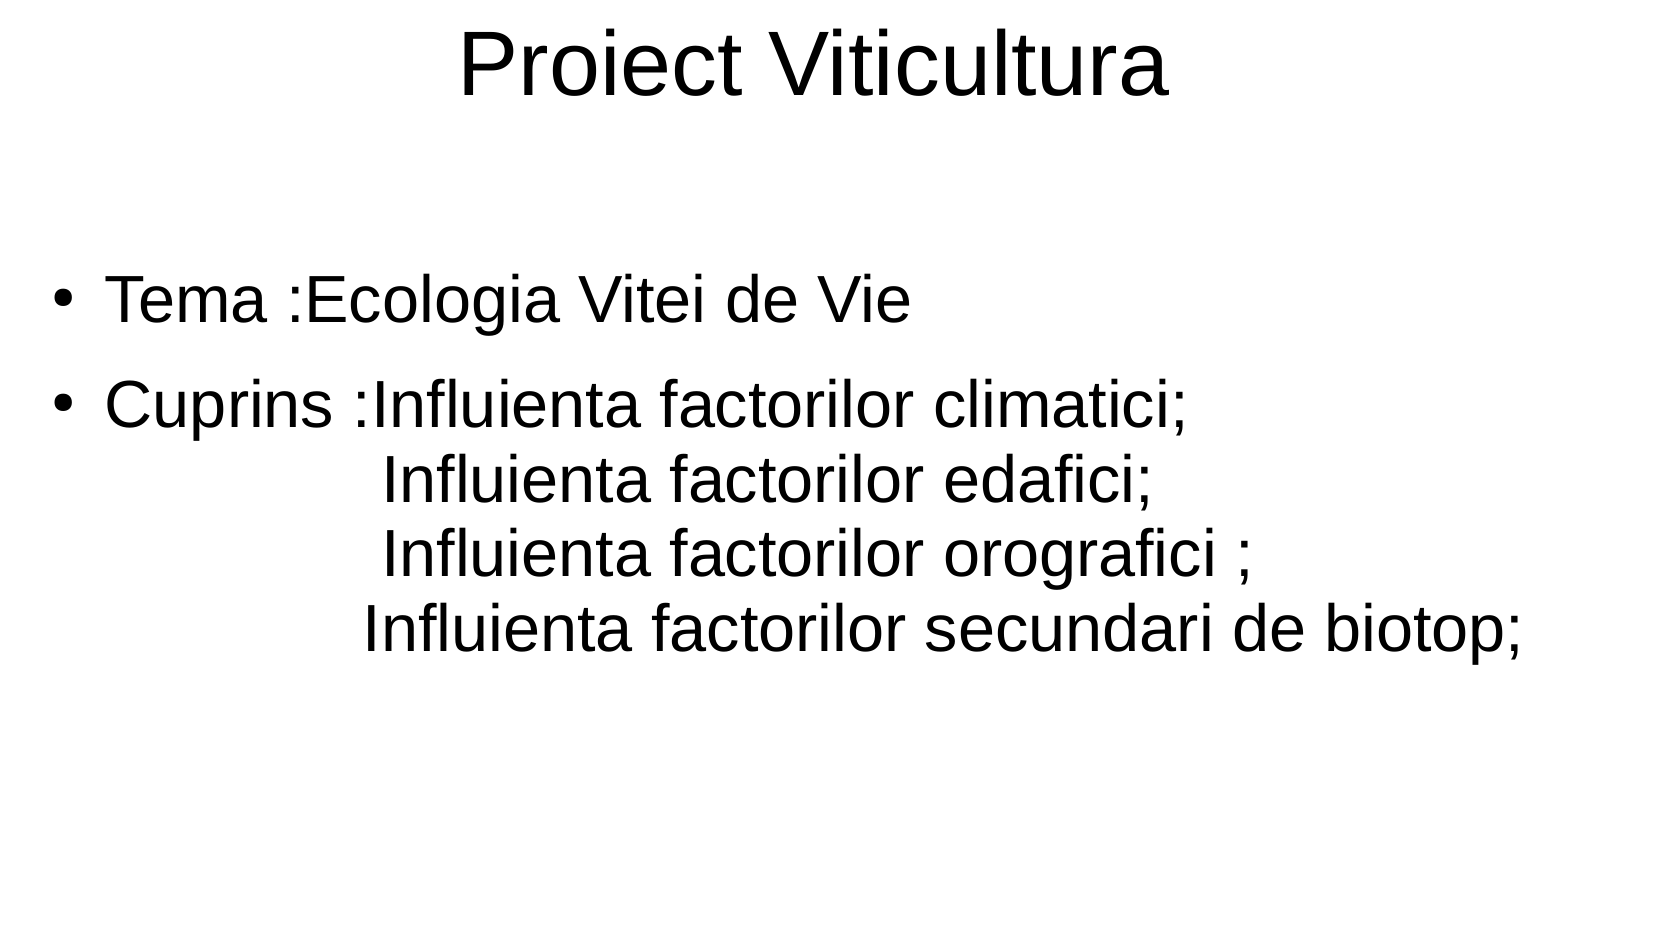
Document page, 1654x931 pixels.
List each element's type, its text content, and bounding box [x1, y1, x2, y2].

list Tema :Ecologia Vitei de Vie Cuprins :Influienta factorilor climatici; Influienta factorilor edafici; Influienta factorilor orografici ; Influienta factorilor secundari de biotop; [33, 262, 1609, 802]
title Proiect Viticultura [82, 12, 1571, 218]
